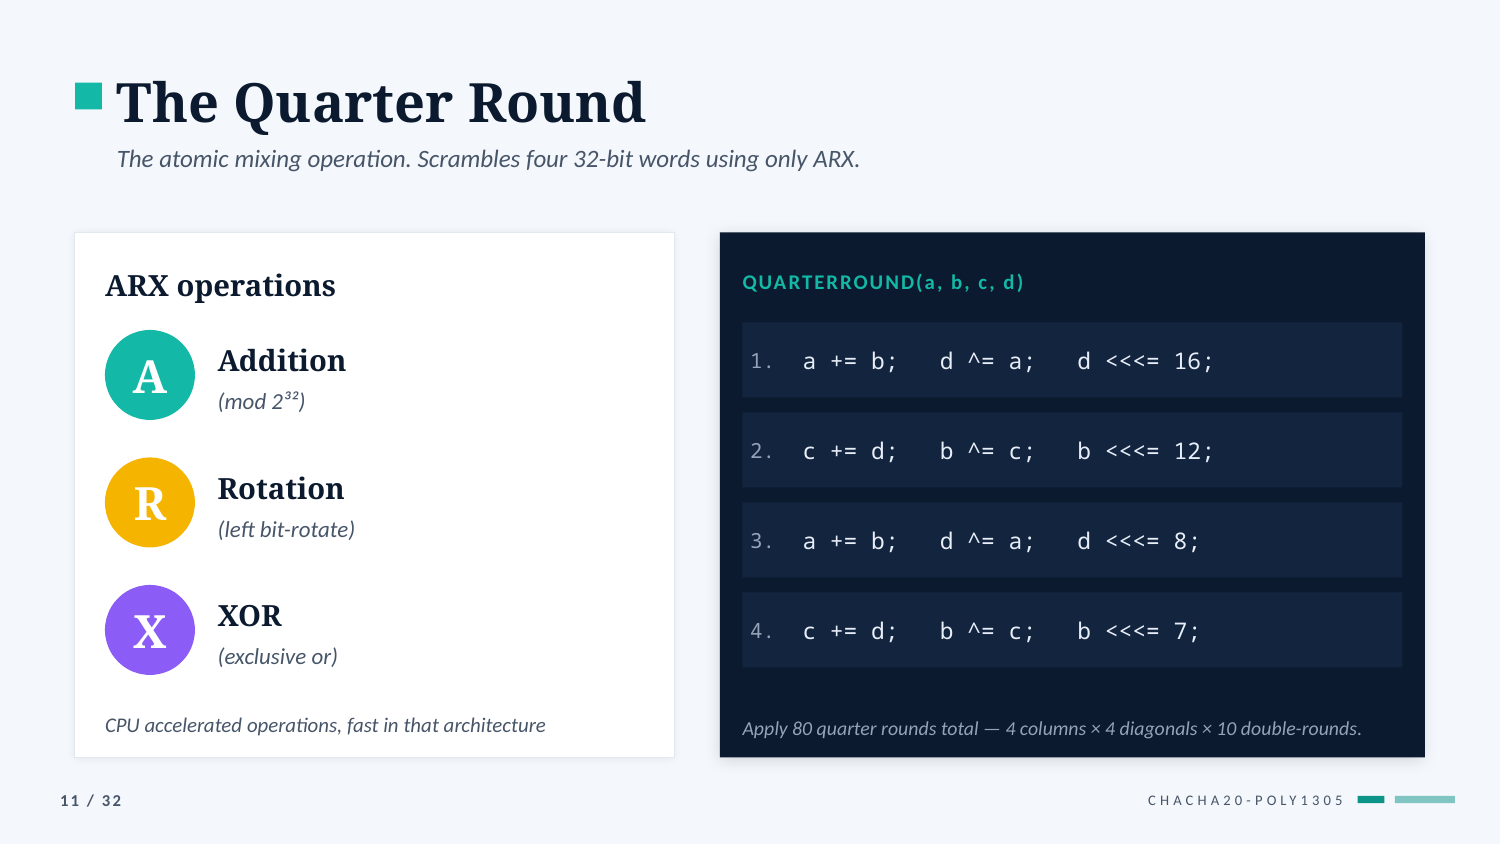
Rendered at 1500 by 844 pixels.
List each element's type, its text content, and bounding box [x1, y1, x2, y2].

text_box A [104, 329, 195, 420]
text_box Apply 80 quarter rounds total — 4 columns × 4 diagonals × 10 double-rounds. [742, 704, 1403, 750]
text_box c += d; b ^= c; b <<<= 7; [802, 592, 1403, 668]
text_box c += d; b ^= c; b <<<= 12; [802, 412, 1403, 488]
text_box (left bit-rotate) [217, 505, 653, 551]
text_box R [104, 457, 195, 548]
text_box 11 / 32 [59, 780, 210, 819]
text_box a += b; d ^= a; d <<<= 16; [802, 322, 1403, 398]
text_box [1394, 795, 1455, 804]
text_box 1. [749, 322, 795, 398]
text_box Addition [217, 337, 653, 377]
text_box 4. [749, 592, 795, 668]
text_box [1357, 795, 1385, 804]
text_box [75, 82, 102, 110]
text_box (mod 2³²) [217, 377, 653, 423]
text_box CPU accelerated operations, fast in that architecture [104, 697, 645, 750]
text_box ARX operations [104, 254, 645, 315]
text_box Rotation [217, 464, 653, 505]
text_box [719, 232, 1425, 758]
text_box The atomic mixing operation. Scrambles four 32-bit words using only ARX. [116, 142, 1422, 188]
text_box X [104, 584, 195, 675]
text_box [74, 232, 675, 758]
text_box The Quarter Round [116, 60, 1422, 142]
text_box 2. [749, 412, 795, 488]
text_box XOR [217, 592, 653, 632]
text_box QUARTERROUND(a, b, c, d) [742, 255, 1403, 308]
text_box a += b; d ^= a; d <<<= 8; [802, 502, 1403, 578]
text_box 3. [749, 502, 795, 578]
text_box (exclusive or) [217, 632, 653, 678]
text_box CHACHA20-POLY1305 [1050, 780, 1343, 819]
